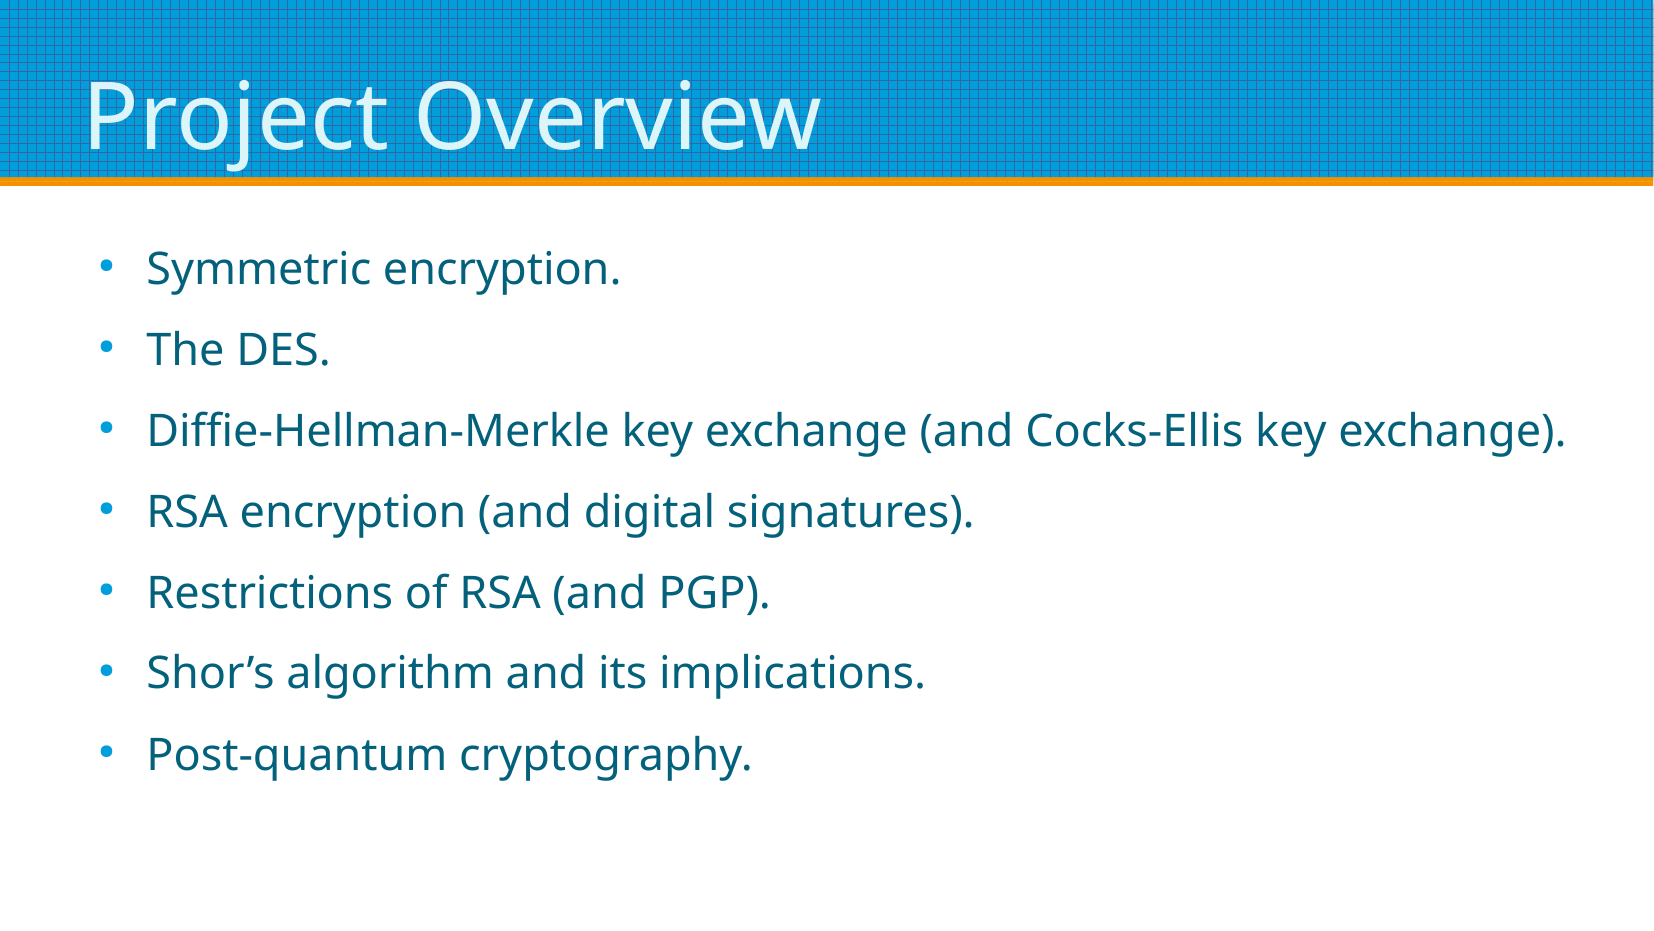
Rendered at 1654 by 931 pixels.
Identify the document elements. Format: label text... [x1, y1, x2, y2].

title Project Overview [82, 14, 1571, 178]
list Symmetric encryption. The DES. Diffie-Hellman-Merkle key exchange (and Cocks-Ellis key exchange). RSA encryption (and digital signatures). Restrictions of RSA (and PGP). Shor’s algorithm and its implications. Post-quantum cryptography. [82, 236, 1571, 813]
